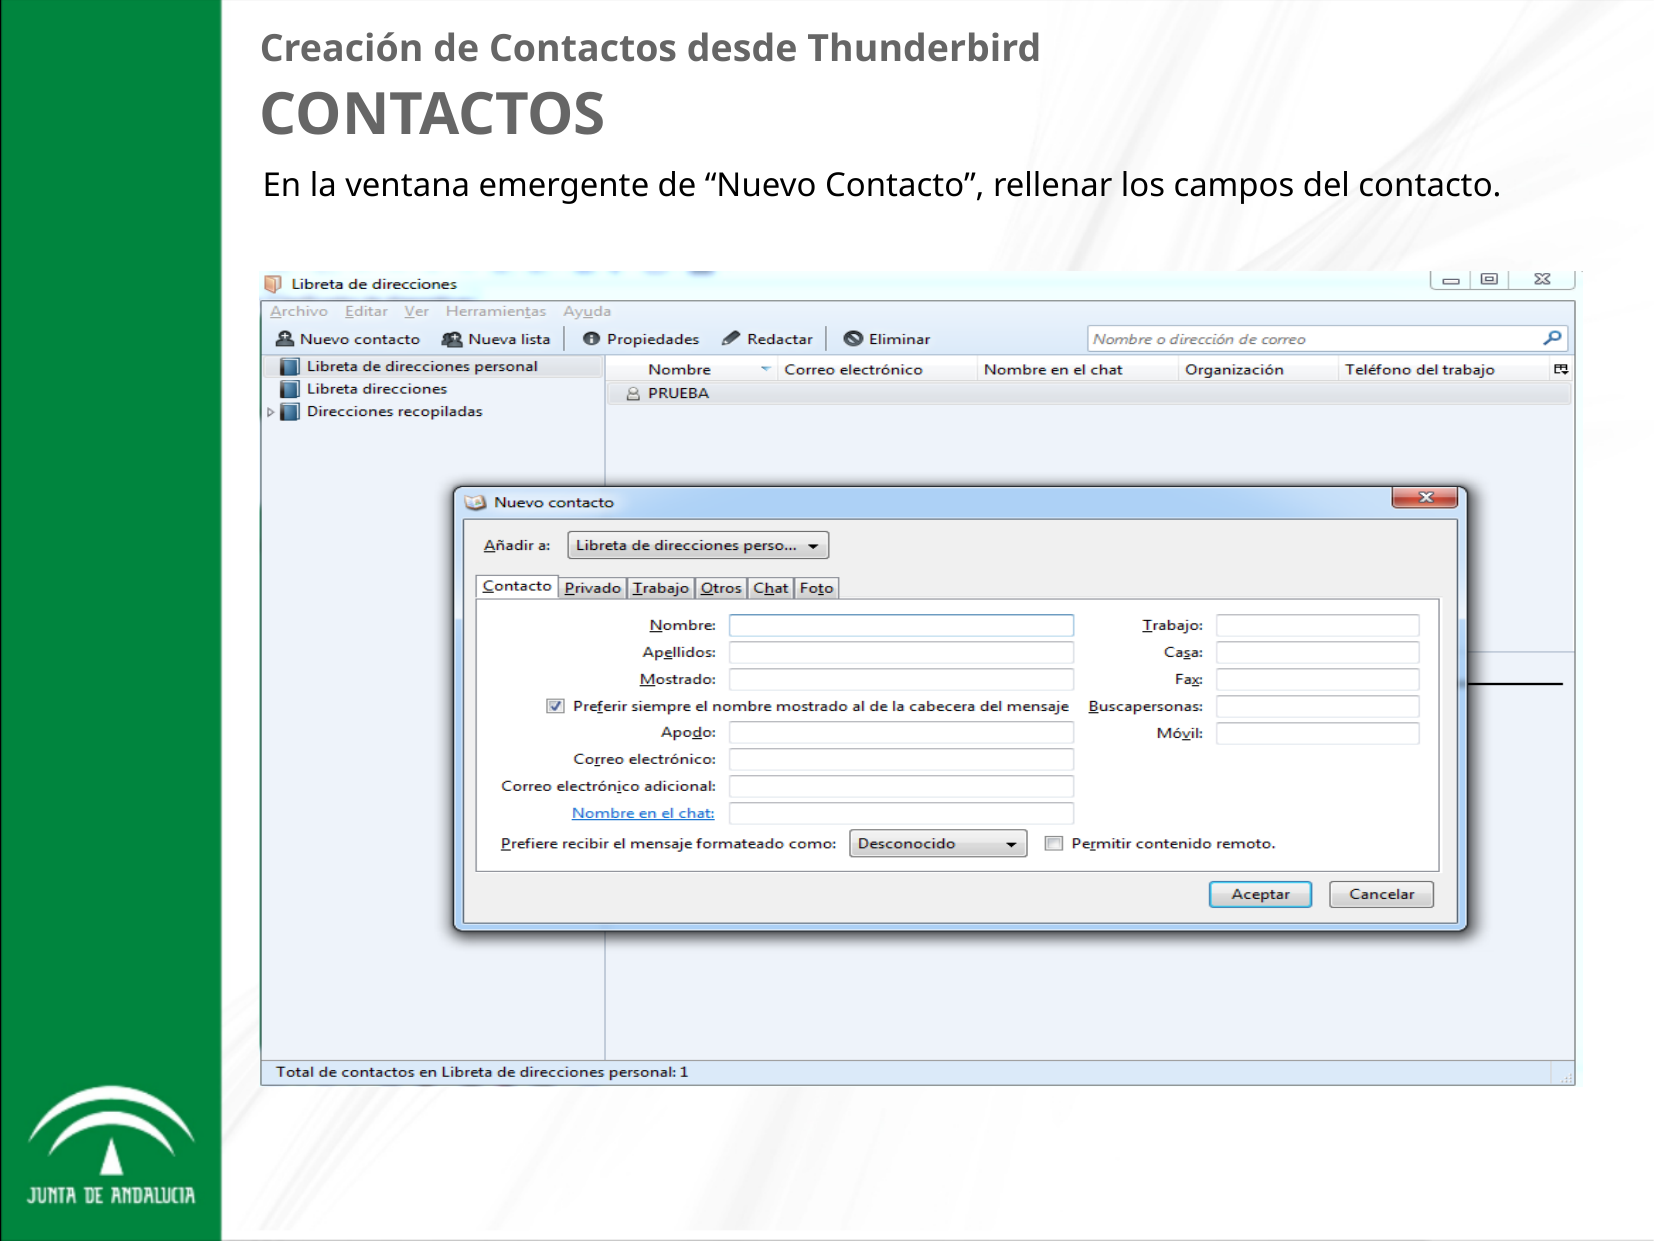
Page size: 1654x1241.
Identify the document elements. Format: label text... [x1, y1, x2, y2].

text_box En la ventana emergente de “Nuevo Contacto”, rellenar los campos del contacto. [177, 153, 1583, 260]
picture [0, 0, 1654, 1241]
title Creación de Contactos desde Thunderbird CONTACTOS [259, 19, 1577, 153]
